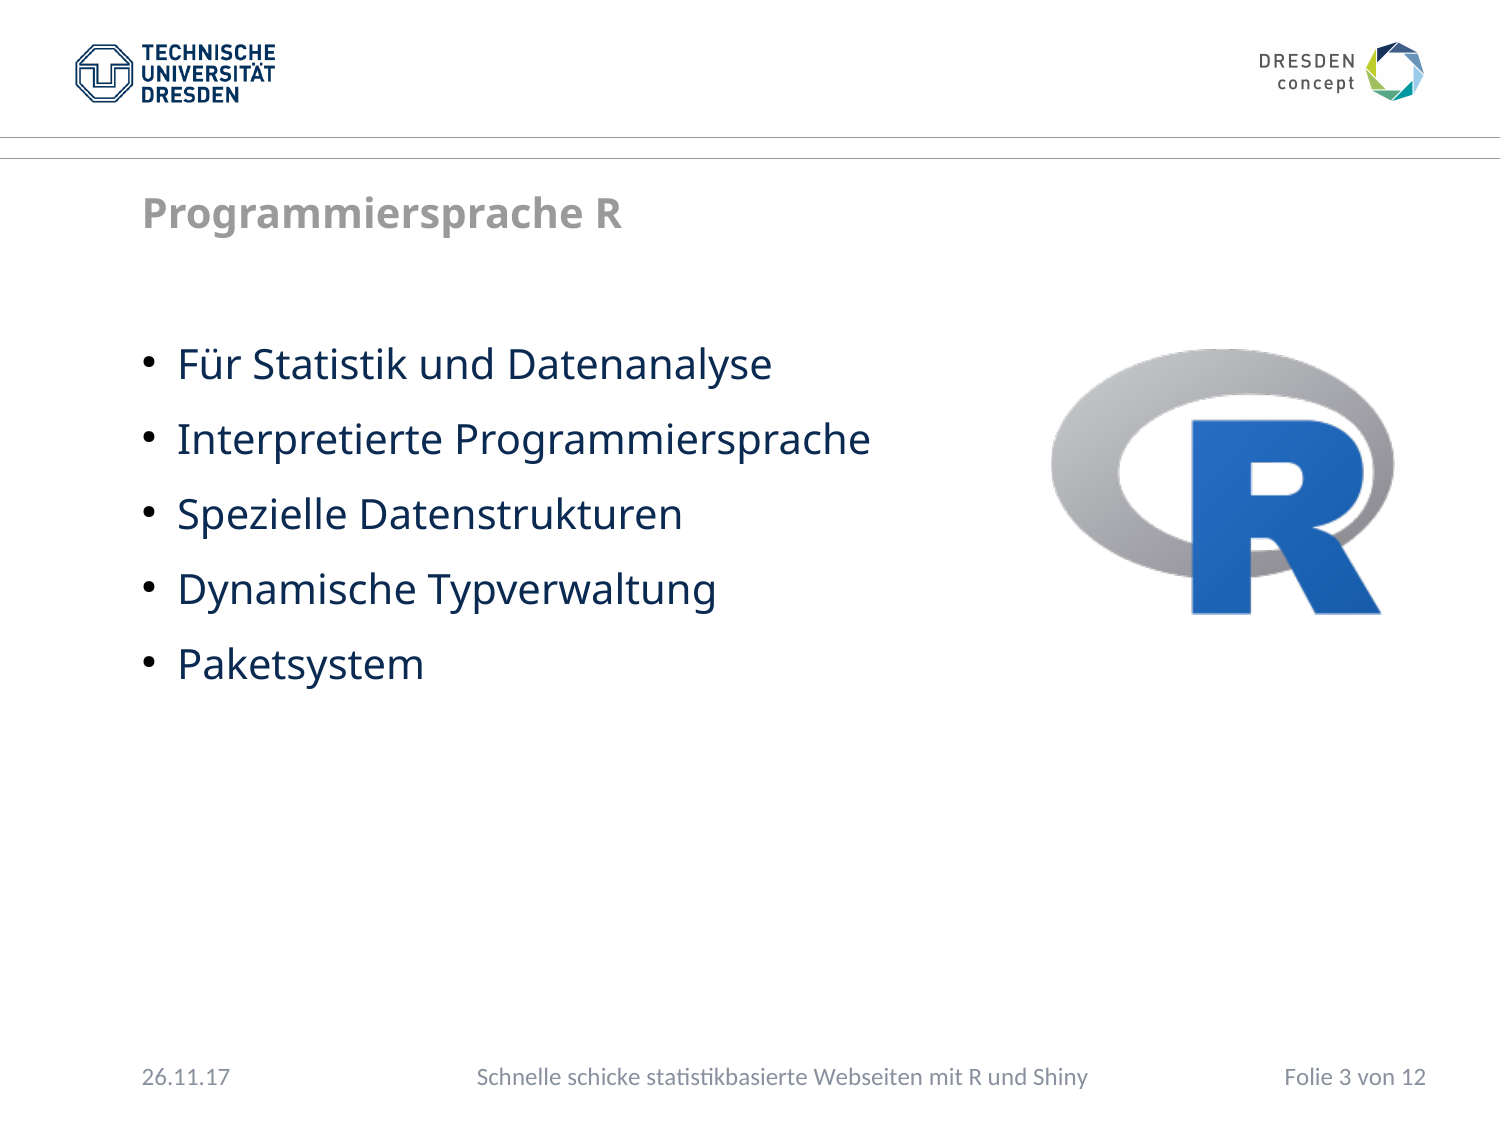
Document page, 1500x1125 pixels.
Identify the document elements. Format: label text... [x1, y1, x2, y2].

picture [75, 43, 275, 103]
picture [1051, 348, 1395, 615]
text_box Folie <Nummer> von 12 [1113, 1048, 1427, 1091]
text_box Schnelle schicke statistikbasierte Webseiten mit R und Shiny [464, 1049, 1102, 1091]
picture [1260, 42, 1424, 101]
text_box 26.11.17 [141, 1048, 454, 1091]
list Für Statistik und Datenanalyse Interpretierte Programmiersprache Spezielle Datenstrukturen Dynamische Typverwaltung Paketsystem [141, 337, 1441, 1000]
list Programmiersprache R [141, 187, 1427, 279]
